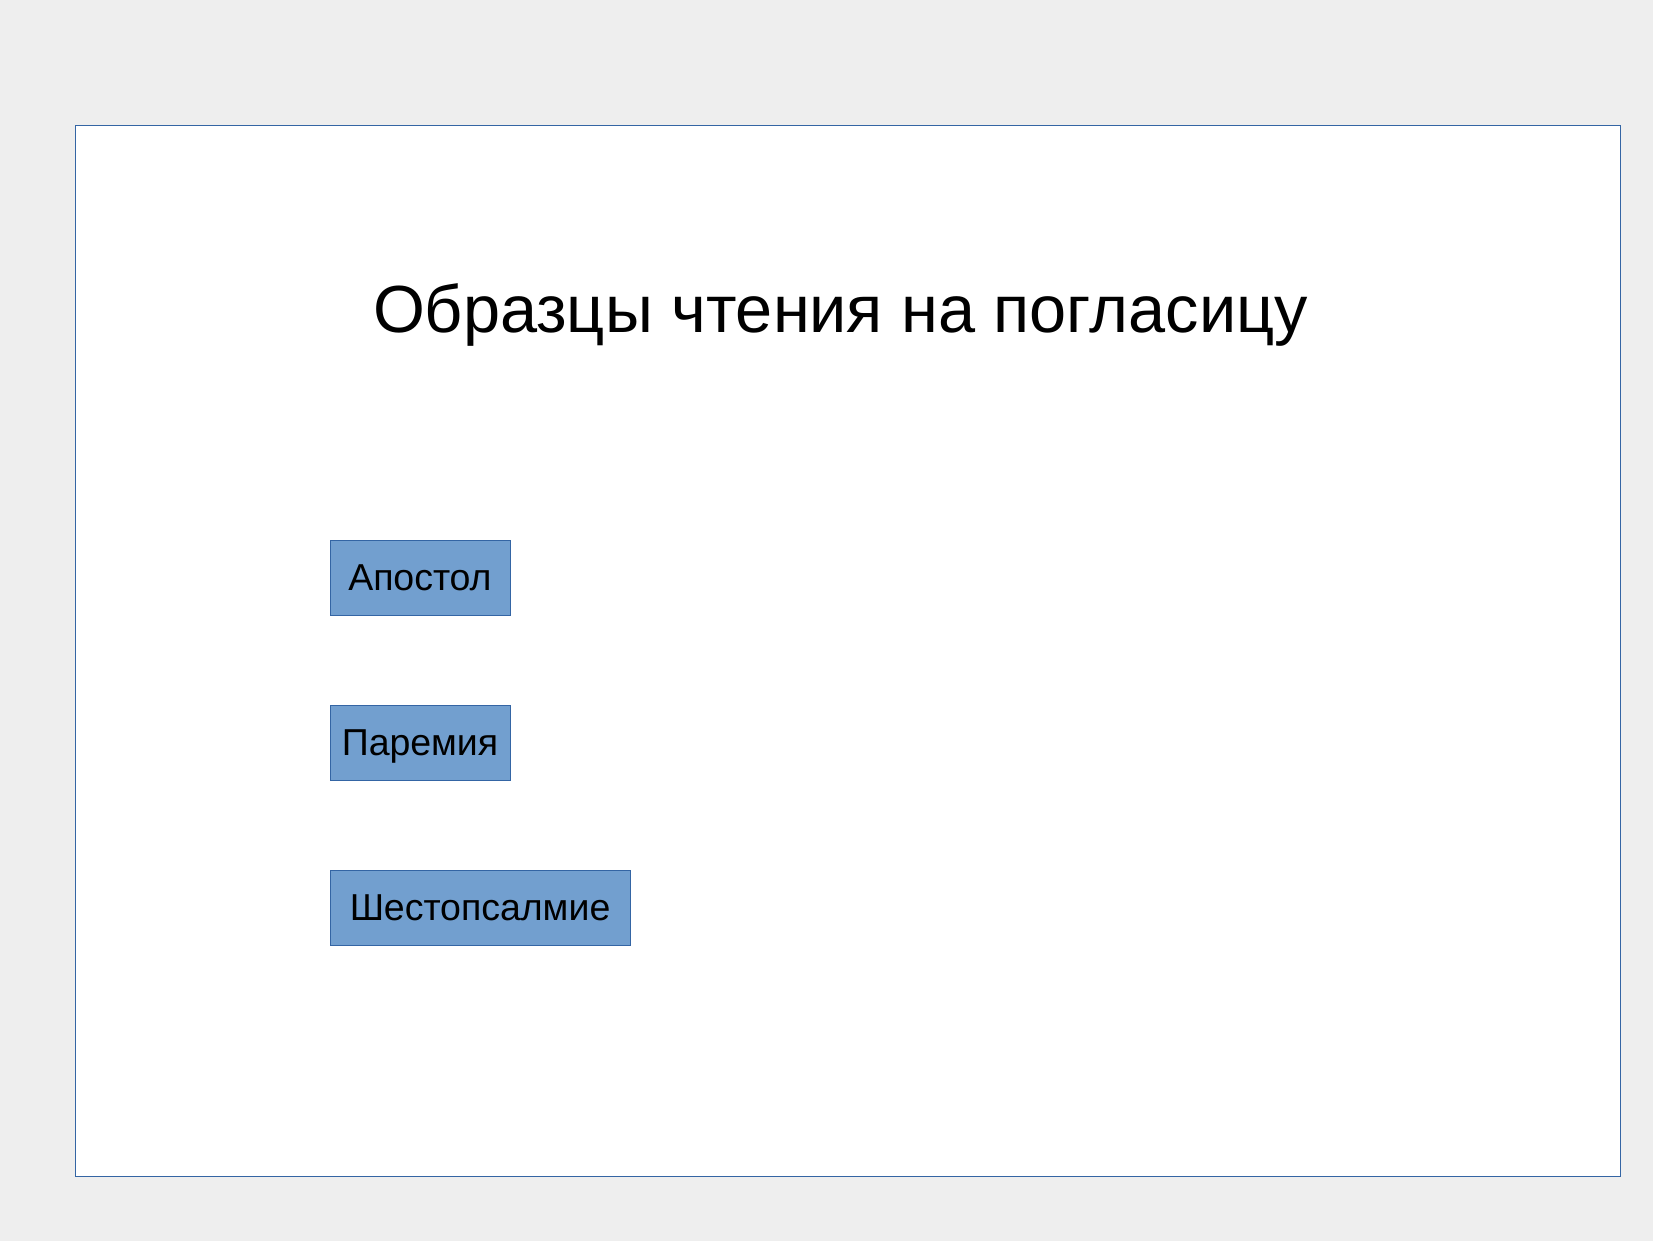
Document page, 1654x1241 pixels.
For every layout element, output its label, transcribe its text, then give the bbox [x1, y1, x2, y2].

text_box Шестопсалмие [330, 870, 631, 946]
text_box [75, 125, 1621, 1177]
subtitle Образцы чтения на погласицу [143, 272, 1539, 1241]
text_box Апостол [330, 540, 511, 616]
text_box Паремия [330, 705, 511, 781]
